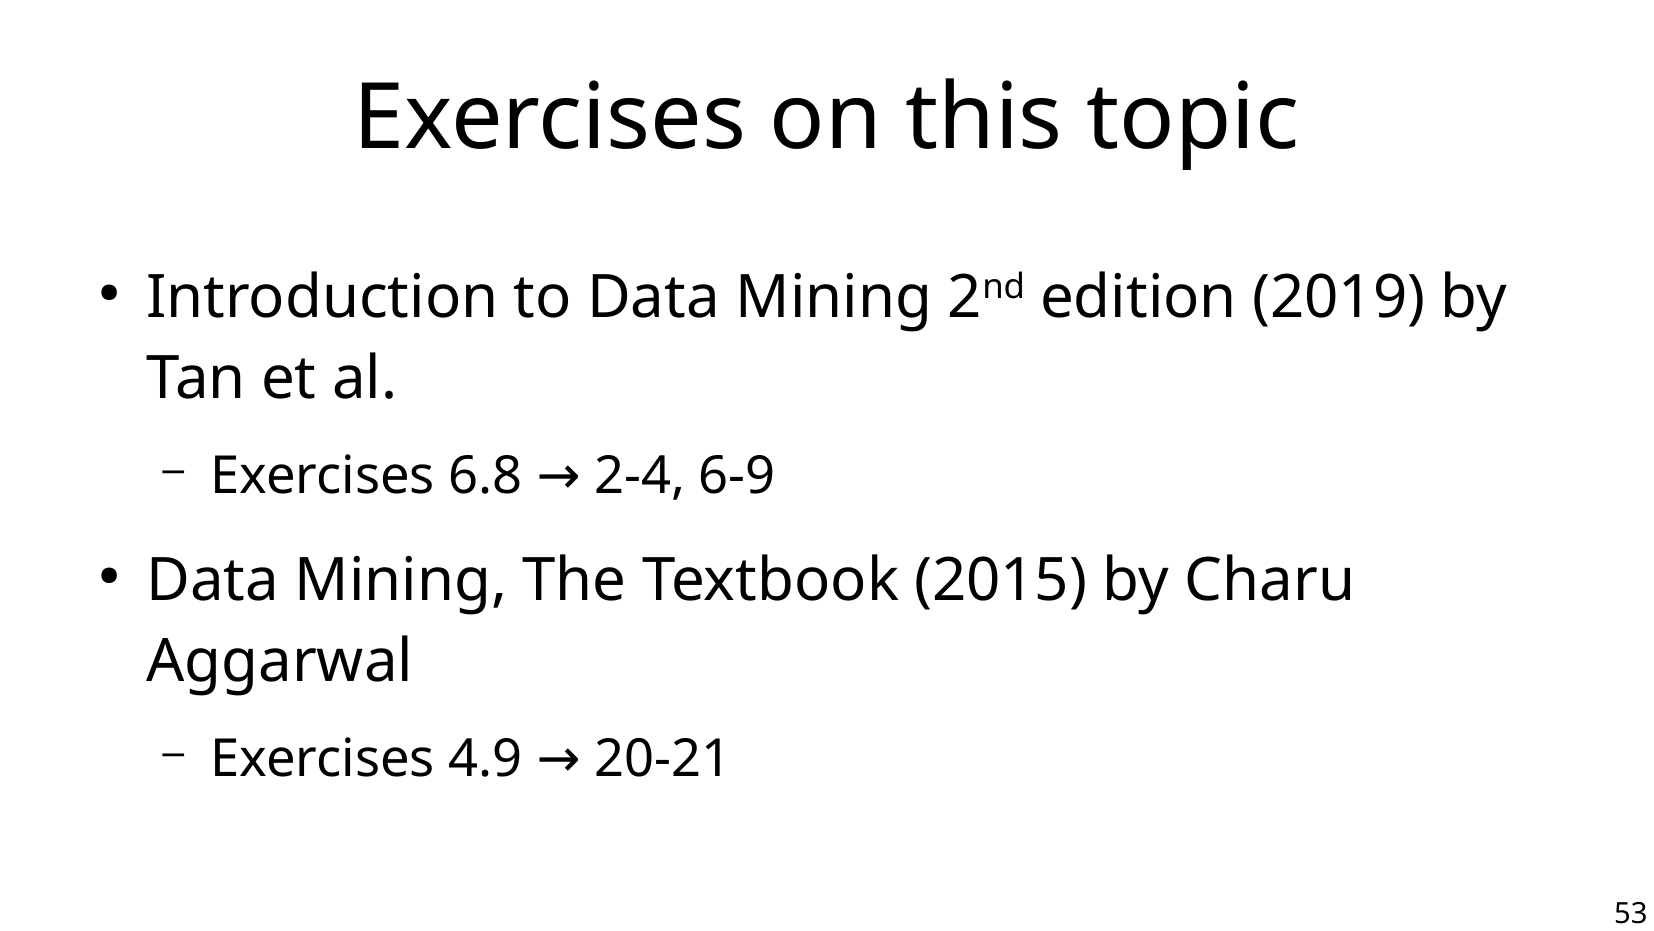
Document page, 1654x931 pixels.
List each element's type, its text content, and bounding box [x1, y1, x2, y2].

title Exercises on this topic [82, 1, 1571, 226]
list Introduction to Data Mining 2nd edition (2019) by Tan et al. Exercises 6.8 → 2-4, 6-9 Data Mining, The Textbook (2015) by Charu Aggarwal Exercises 4.9 → 20-21 [82, 253, 1571, 793]
